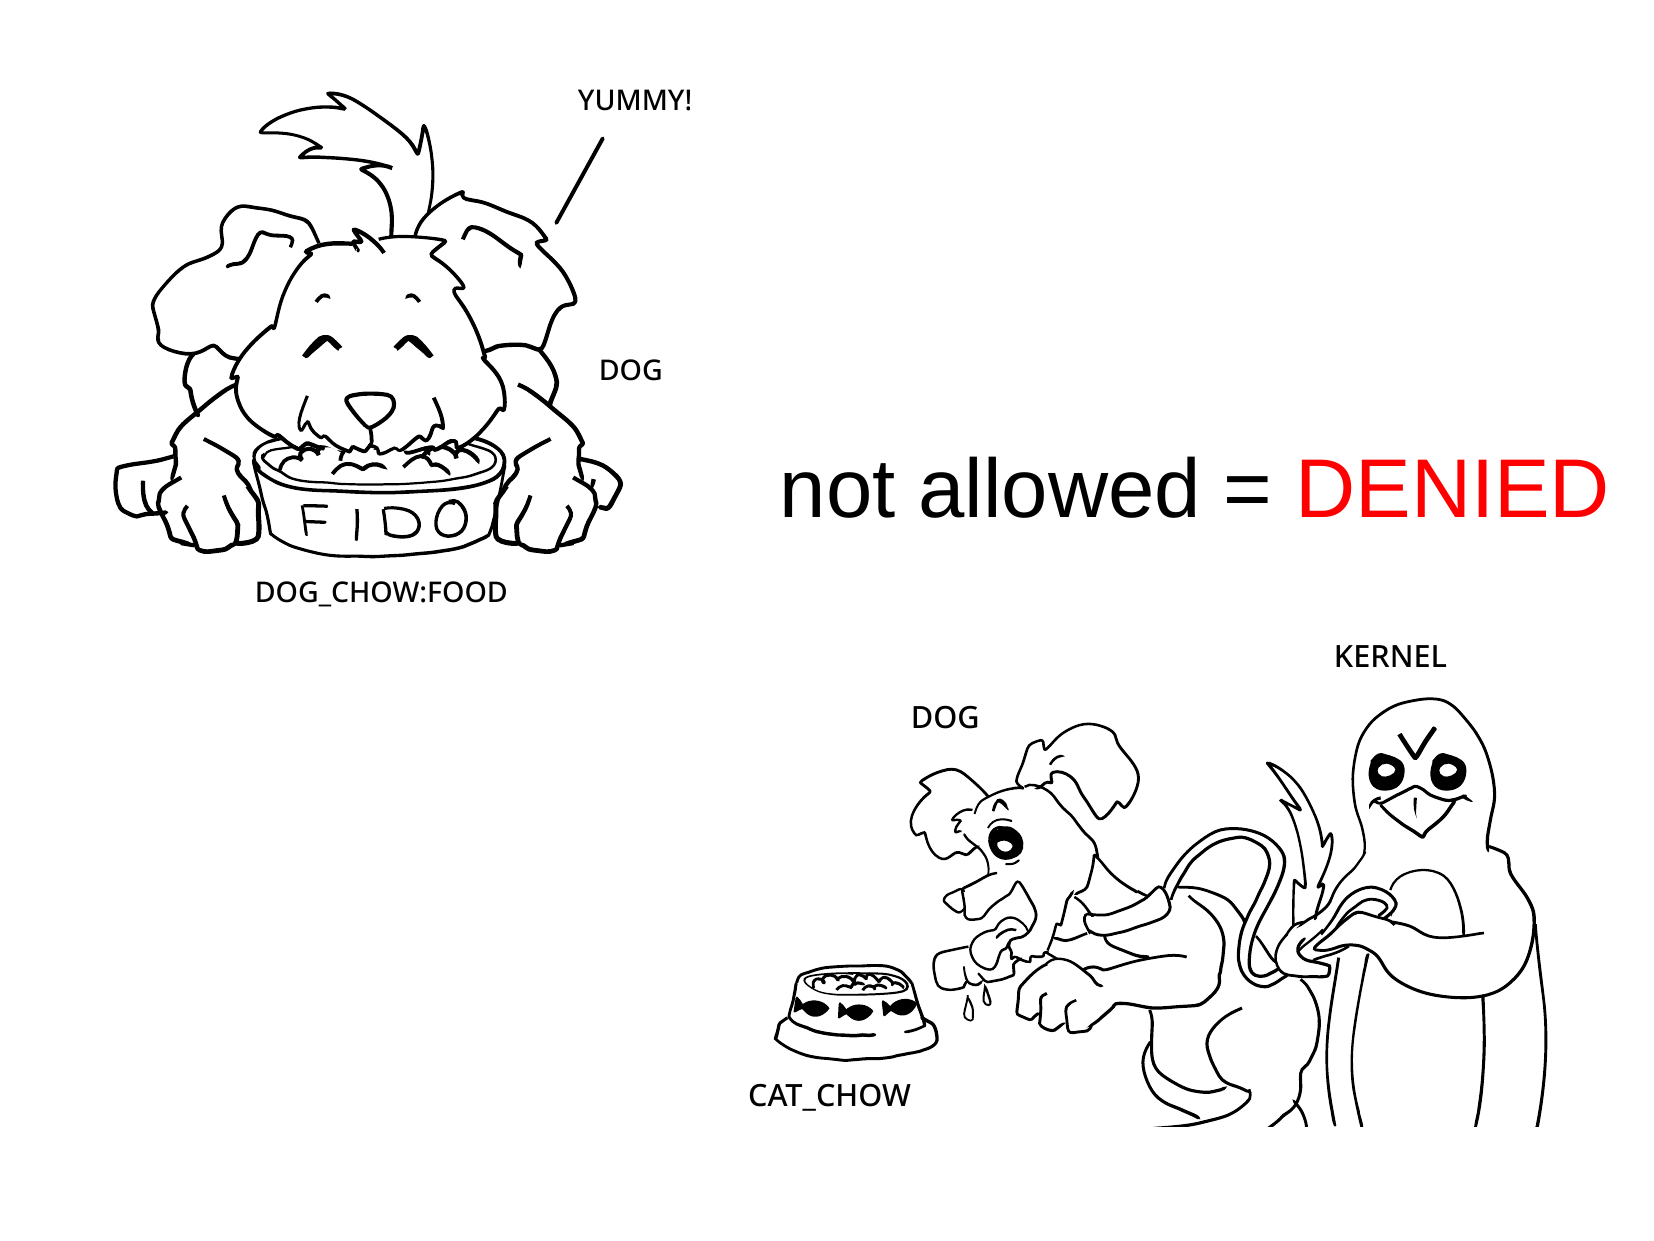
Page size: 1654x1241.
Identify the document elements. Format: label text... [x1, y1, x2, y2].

text_box not allowed = DENIED [764, 434, 1635, 600]
picture [113, 89, 690, 610]
picture [749, 644, 1548, 1127]
